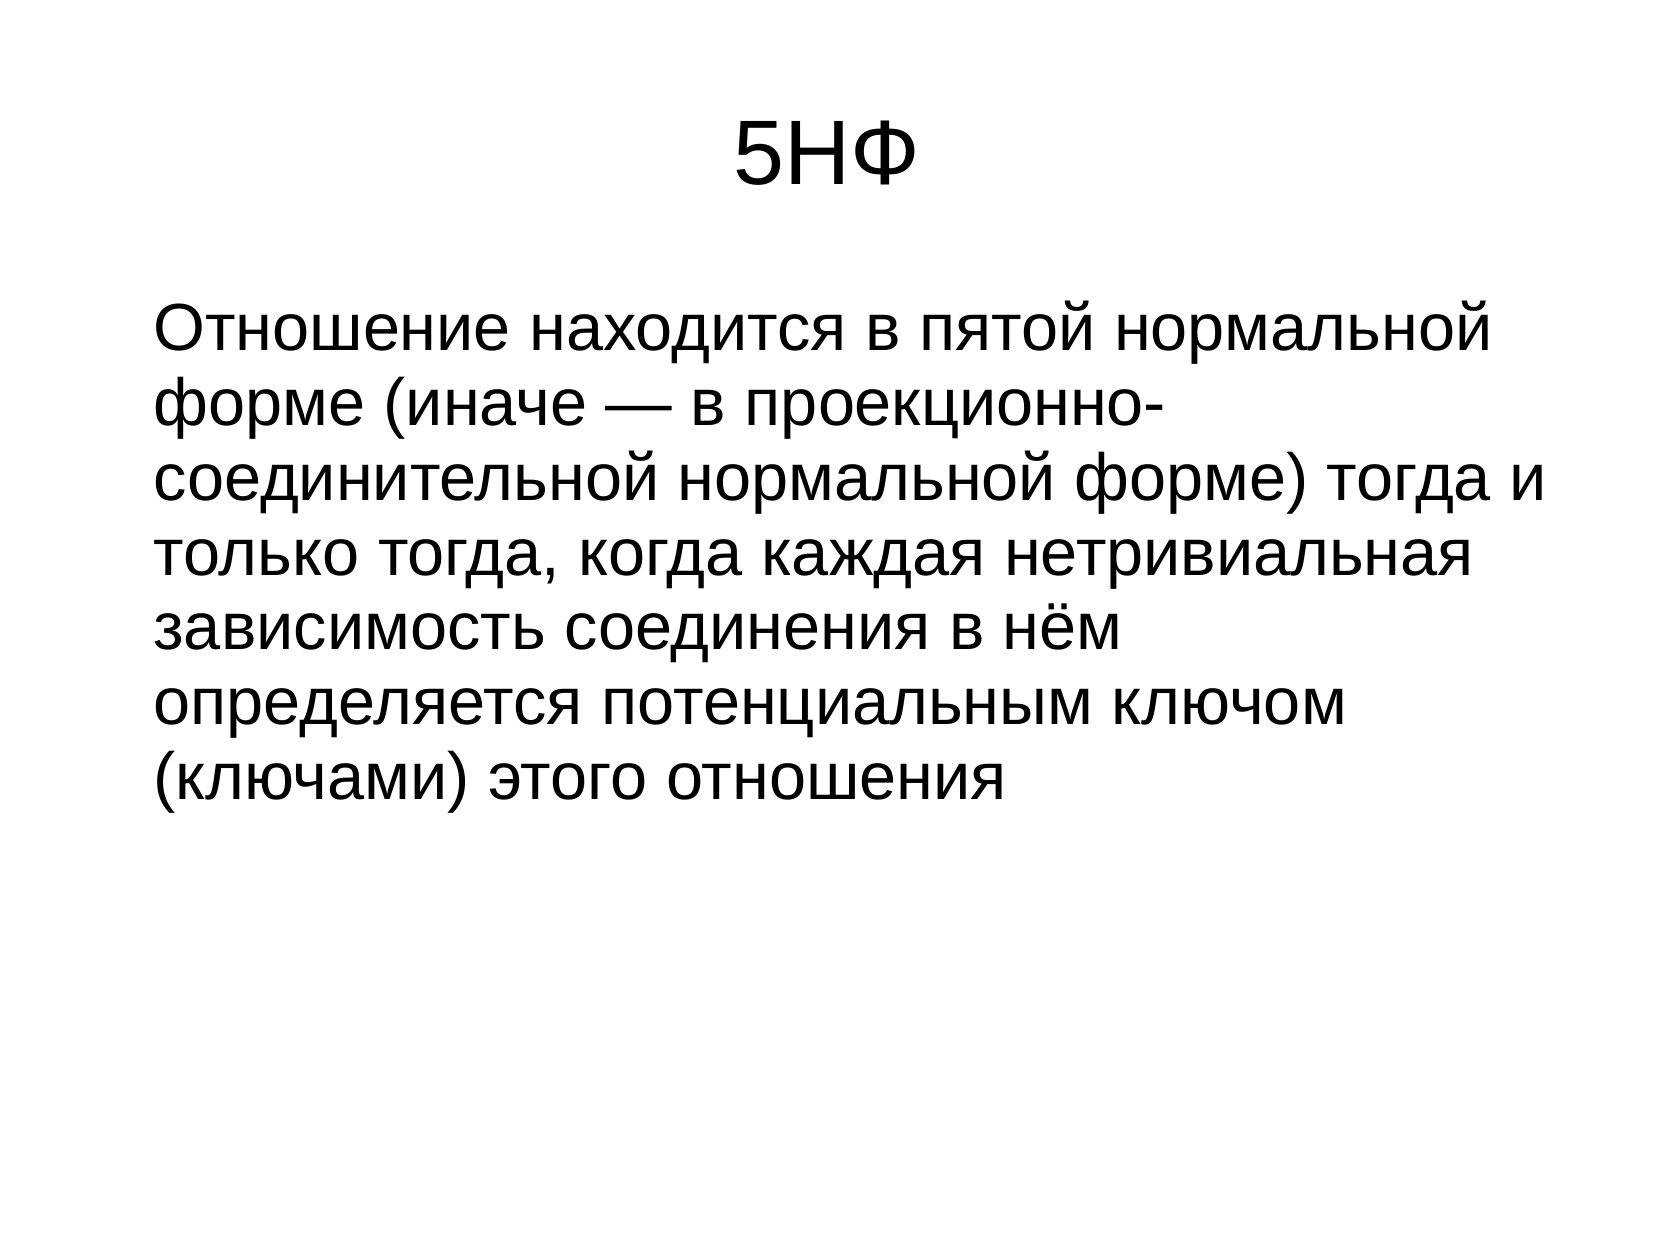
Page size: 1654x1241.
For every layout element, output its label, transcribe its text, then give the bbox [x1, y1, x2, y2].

title 5НФ [82, 49, 1571, 257]
list Отношение находится в пятой нормальной форме (иначе — в проекционно-соединительной нормальной форме) тогда и только тогда, когда каждая нетривиальная зависимость соединения в нём определяется потенциальным ключом (ключами) этого отношения [82, 290, 1571, 1010]
